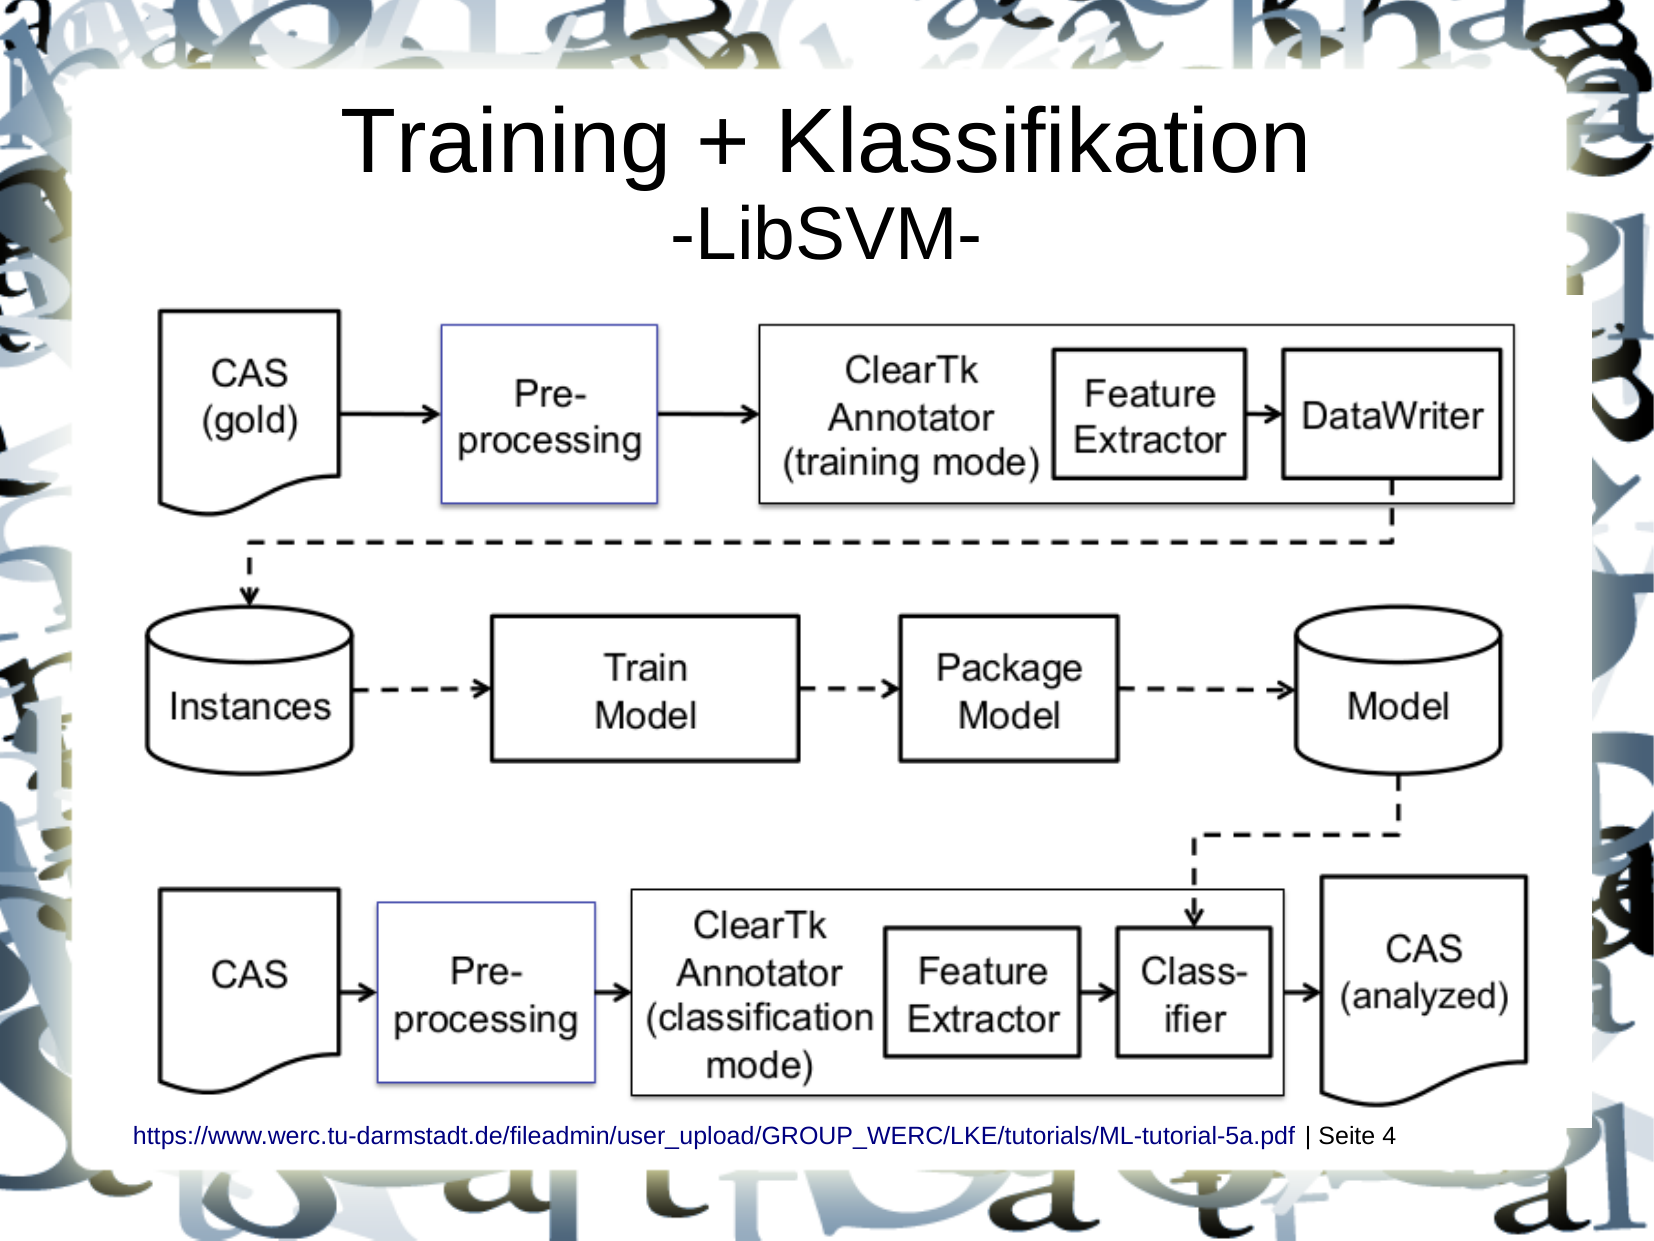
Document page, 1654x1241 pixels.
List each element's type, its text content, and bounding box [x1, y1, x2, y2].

title Training + Klassifikation -LibSVM- [82, 78, 1571, 287]
text_box https://www.werc.tu-darmstadt.de/fileadmin/user_upload/GROUP_WERC/LKE/tutorials/ML-tutorial-5a.pdf | Seite 4 [118, 1114, 1412, 1158]
picture [0, 0, 1654, 1241]
